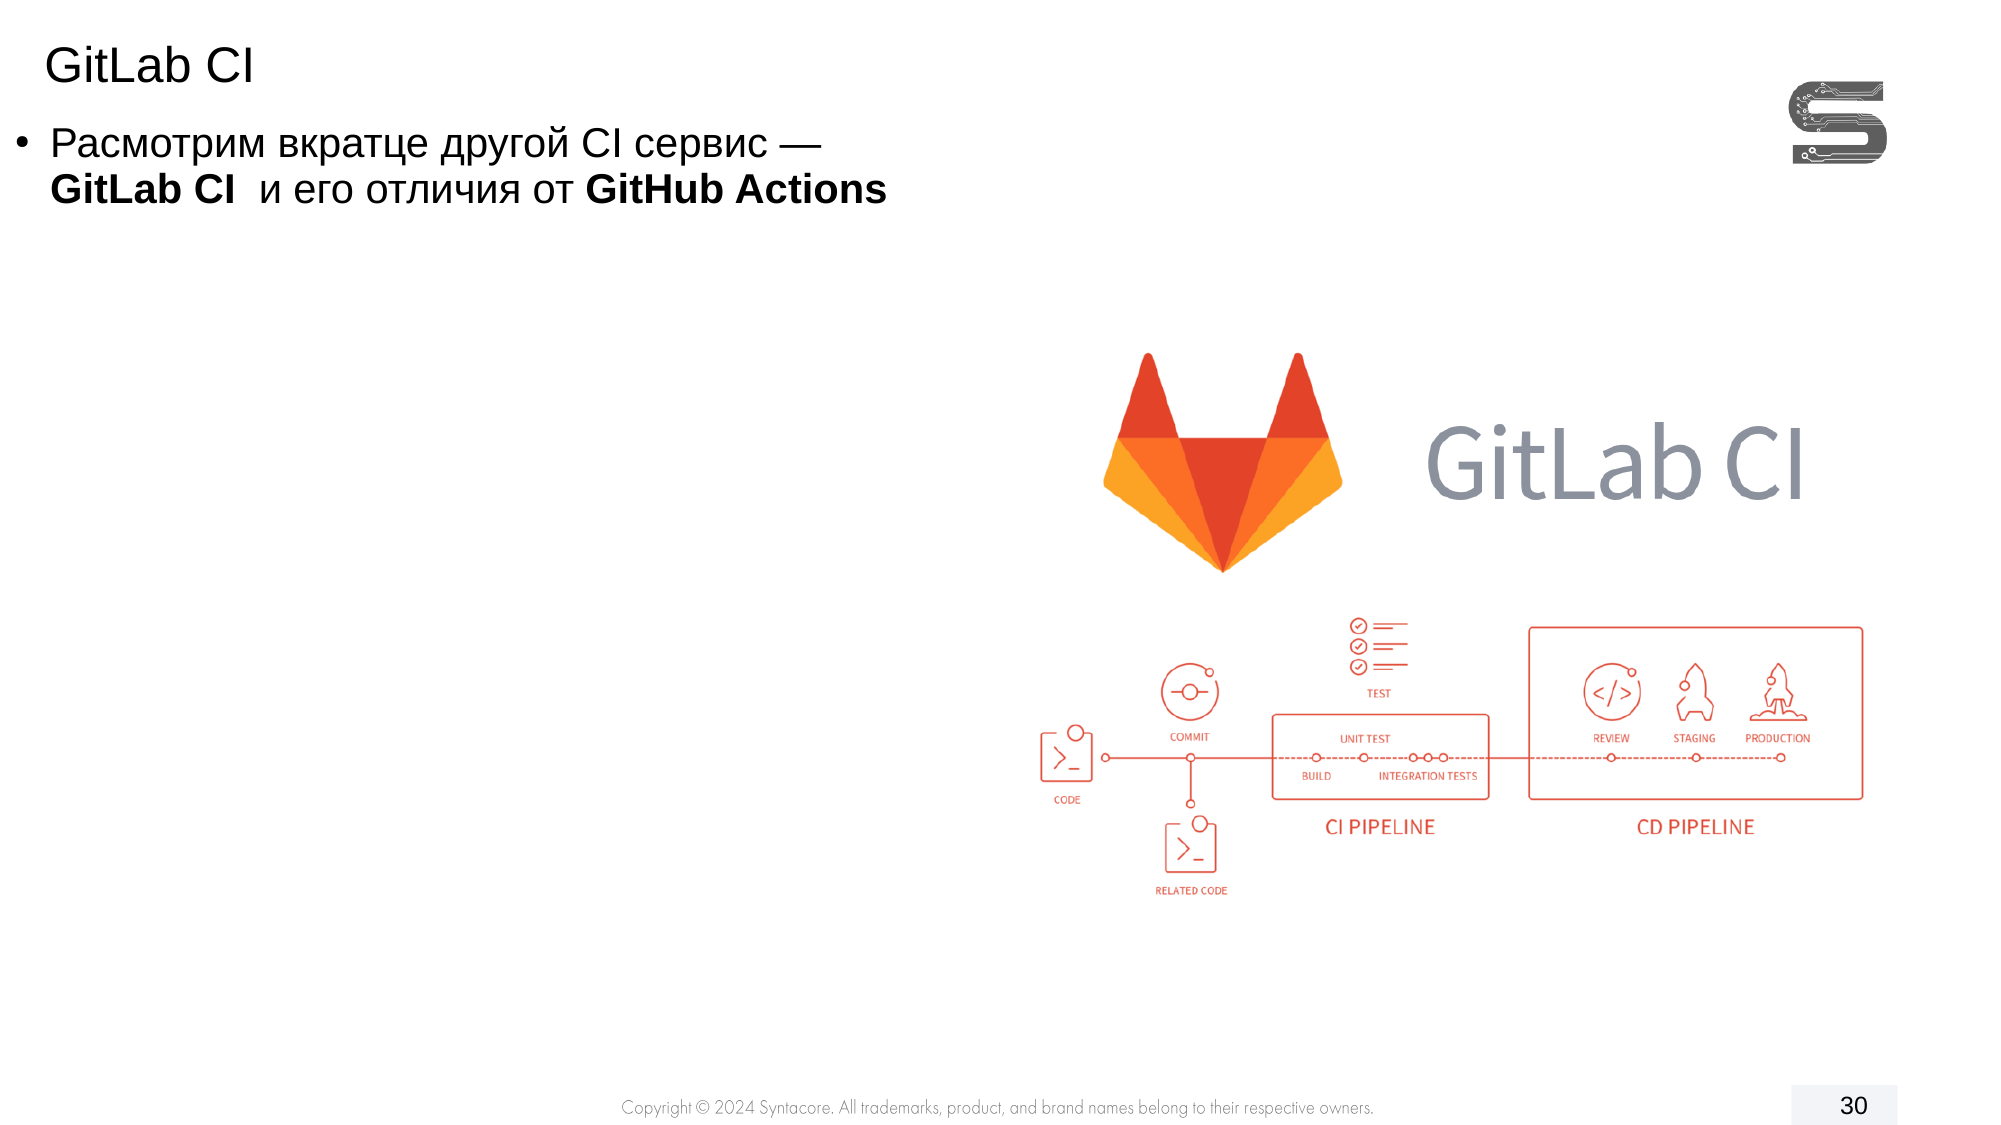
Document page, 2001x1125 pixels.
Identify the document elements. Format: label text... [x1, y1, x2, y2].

picture [1003, 314, 1904, 916]
text_box <number> [1825, 1084, 1969, 1125]
picture [1788, 81, 1887, 164]
text_box GitLab CI [29, 29, 291, 101]
text_box Расмотрим вкратце другой CI сервис — GitLab CI и его отличия от GitHub Actions [0, 112, 916, 562]
picture [621, 1094, 1381, 1119]
